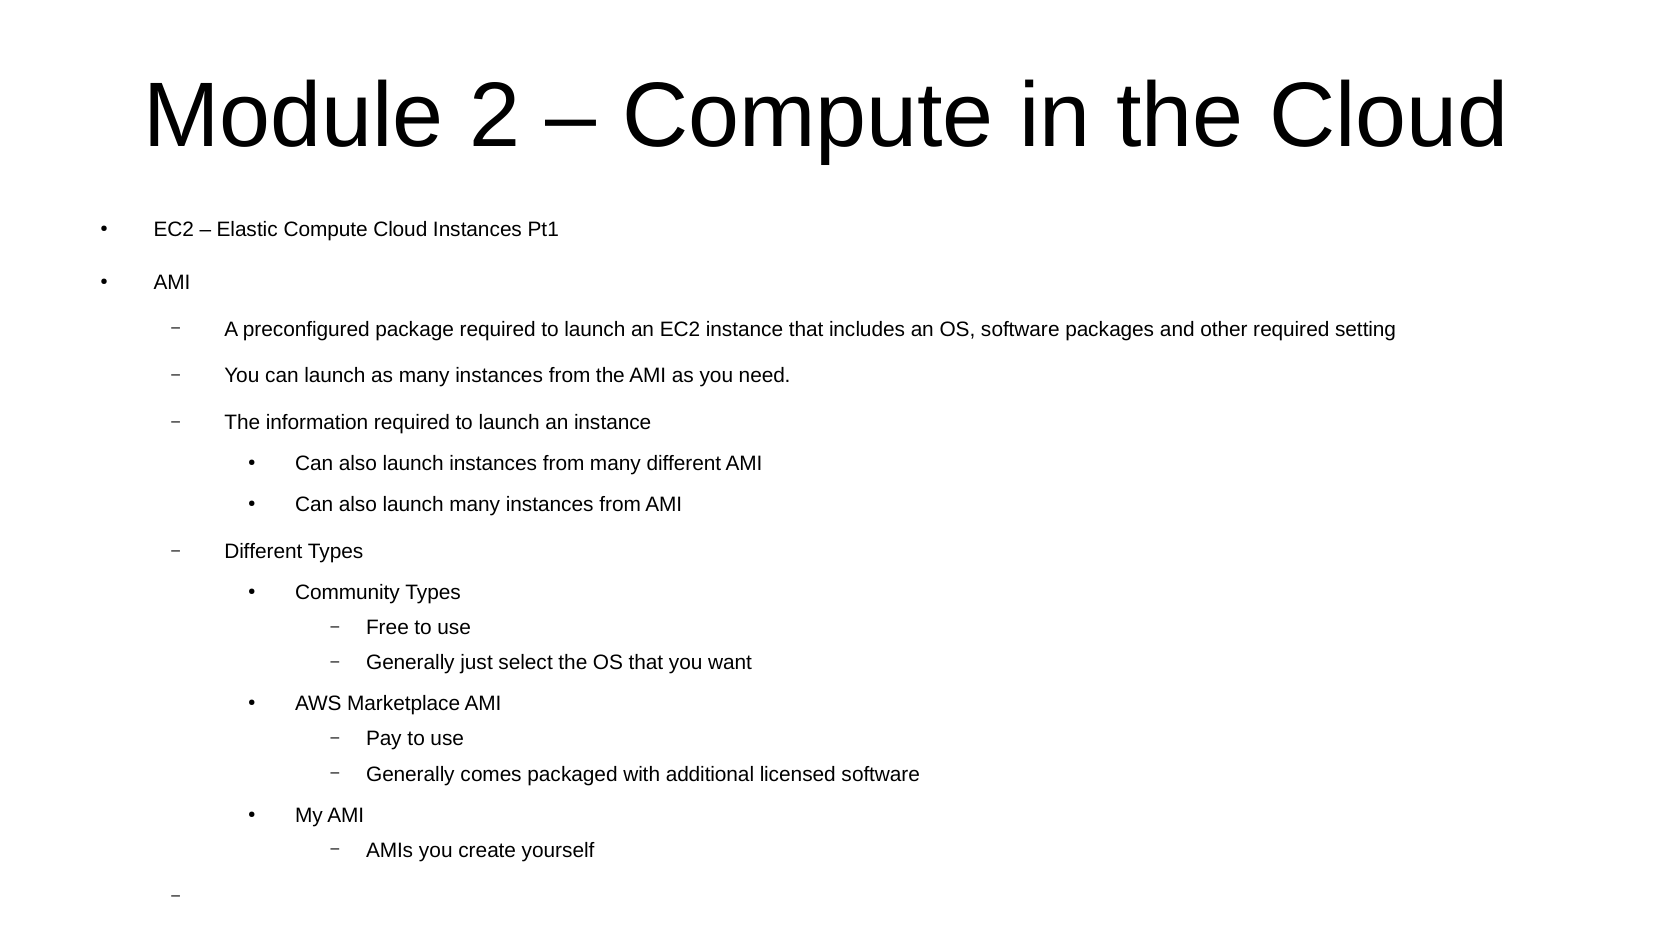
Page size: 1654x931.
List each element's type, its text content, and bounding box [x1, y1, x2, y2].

title Module 2 – Compute in the Cloud [82, 12, 1571, 217]
list EC2 – Elastic Compute Cloud Instances Pt1 AMI A preconfigured package required to launch an EC2 instance that includes an OS, software packages and other required setting You can launch as many instances from the AMI as you need. The information required to launch an instance Can also launch instances from many different AMI Can also launch many instances from AMI Different Types Community Types Free to use Generally just select the OS that you want AWS Marketplace AMI Pay to use Generally comes packaged with additional licensed software My AMI AMIs you create yourself [82, 217, 1621, 886]
